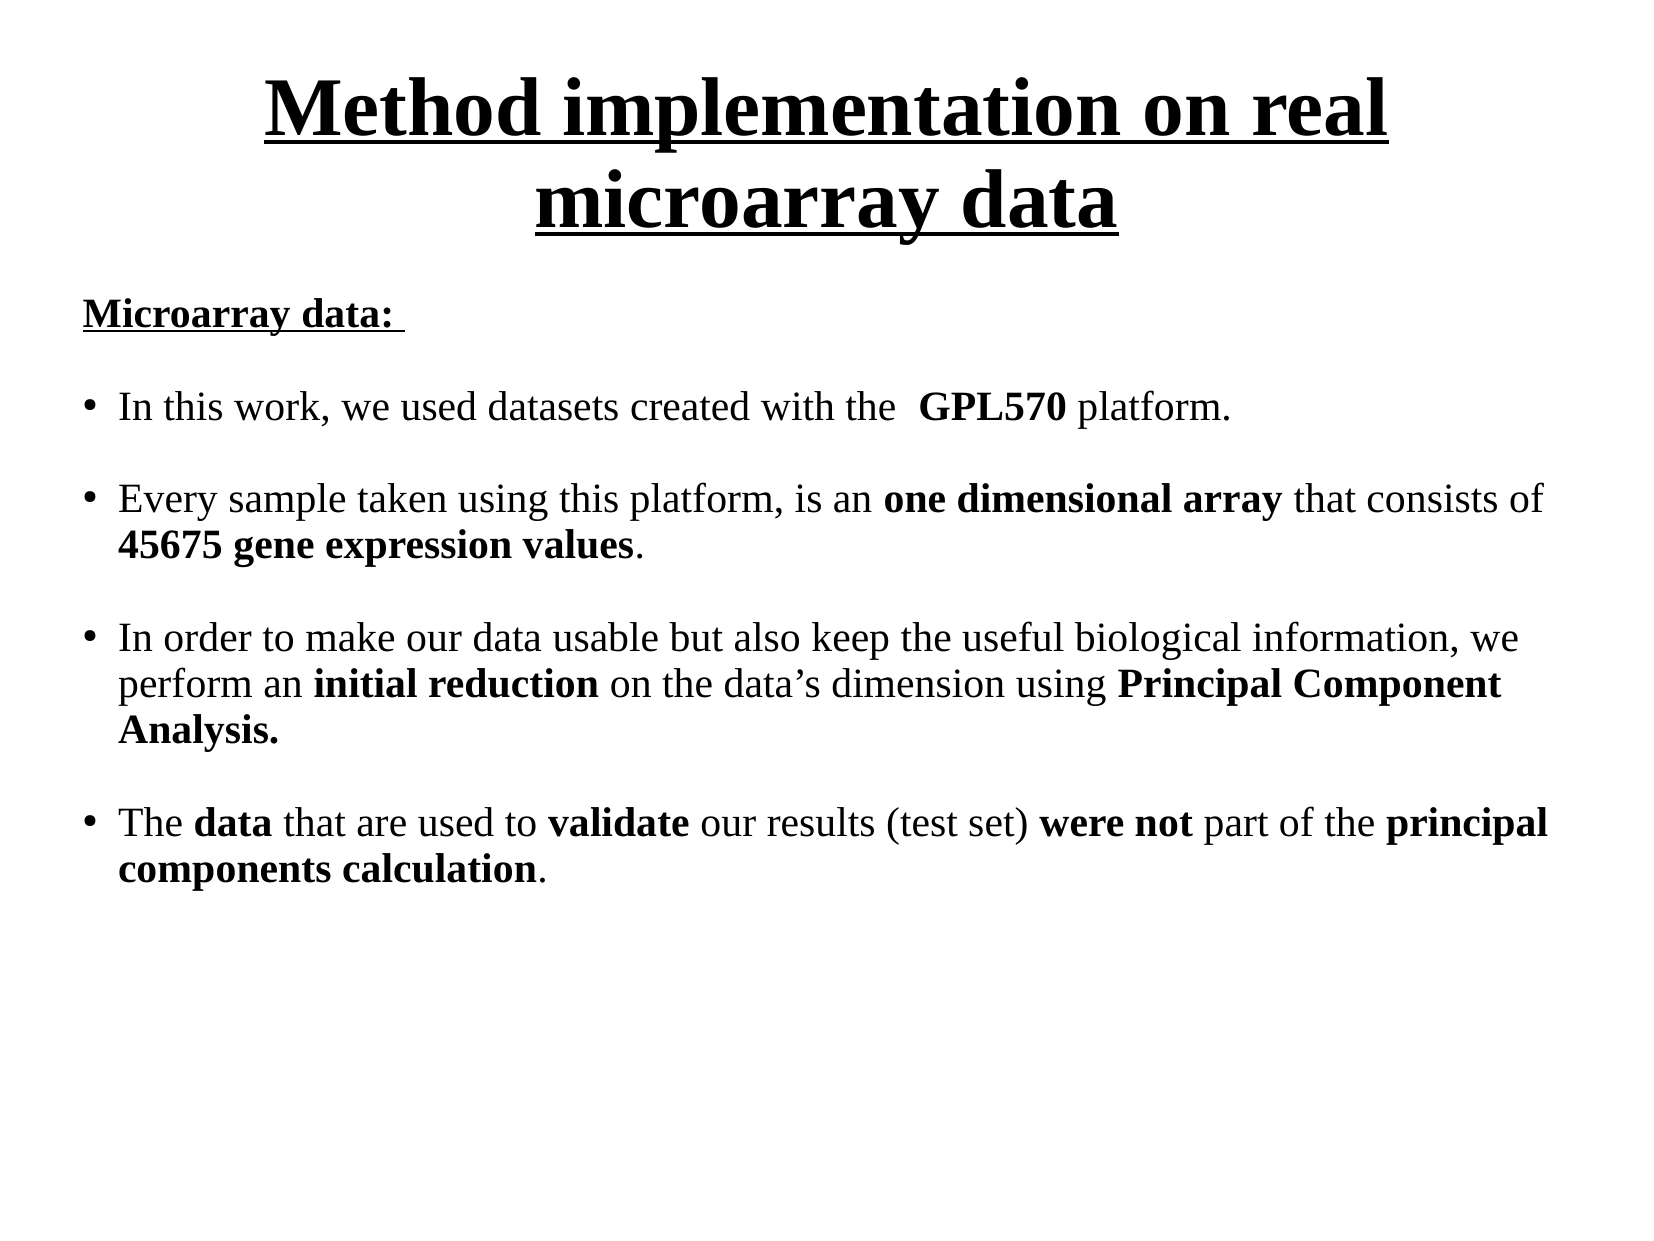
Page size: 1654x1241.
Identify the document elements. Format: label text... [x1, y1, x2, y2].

title Method implementation on real microarray data [82, 49, 1571, 257]
subtitle Microarray data: In this work, we used datasets created with the GPL570 platform. Every sample taken using this platform, is an one dimensional array that consists of 45675 gene expression values. In order to make our data usable but also keep the useful biological information, we perform an initial reduction on the data’s dimension using Principal Component Analysis. The data that are used to validate our results (test set) were not part of the principal components calculation. [82, 290, 1571, 1109]
